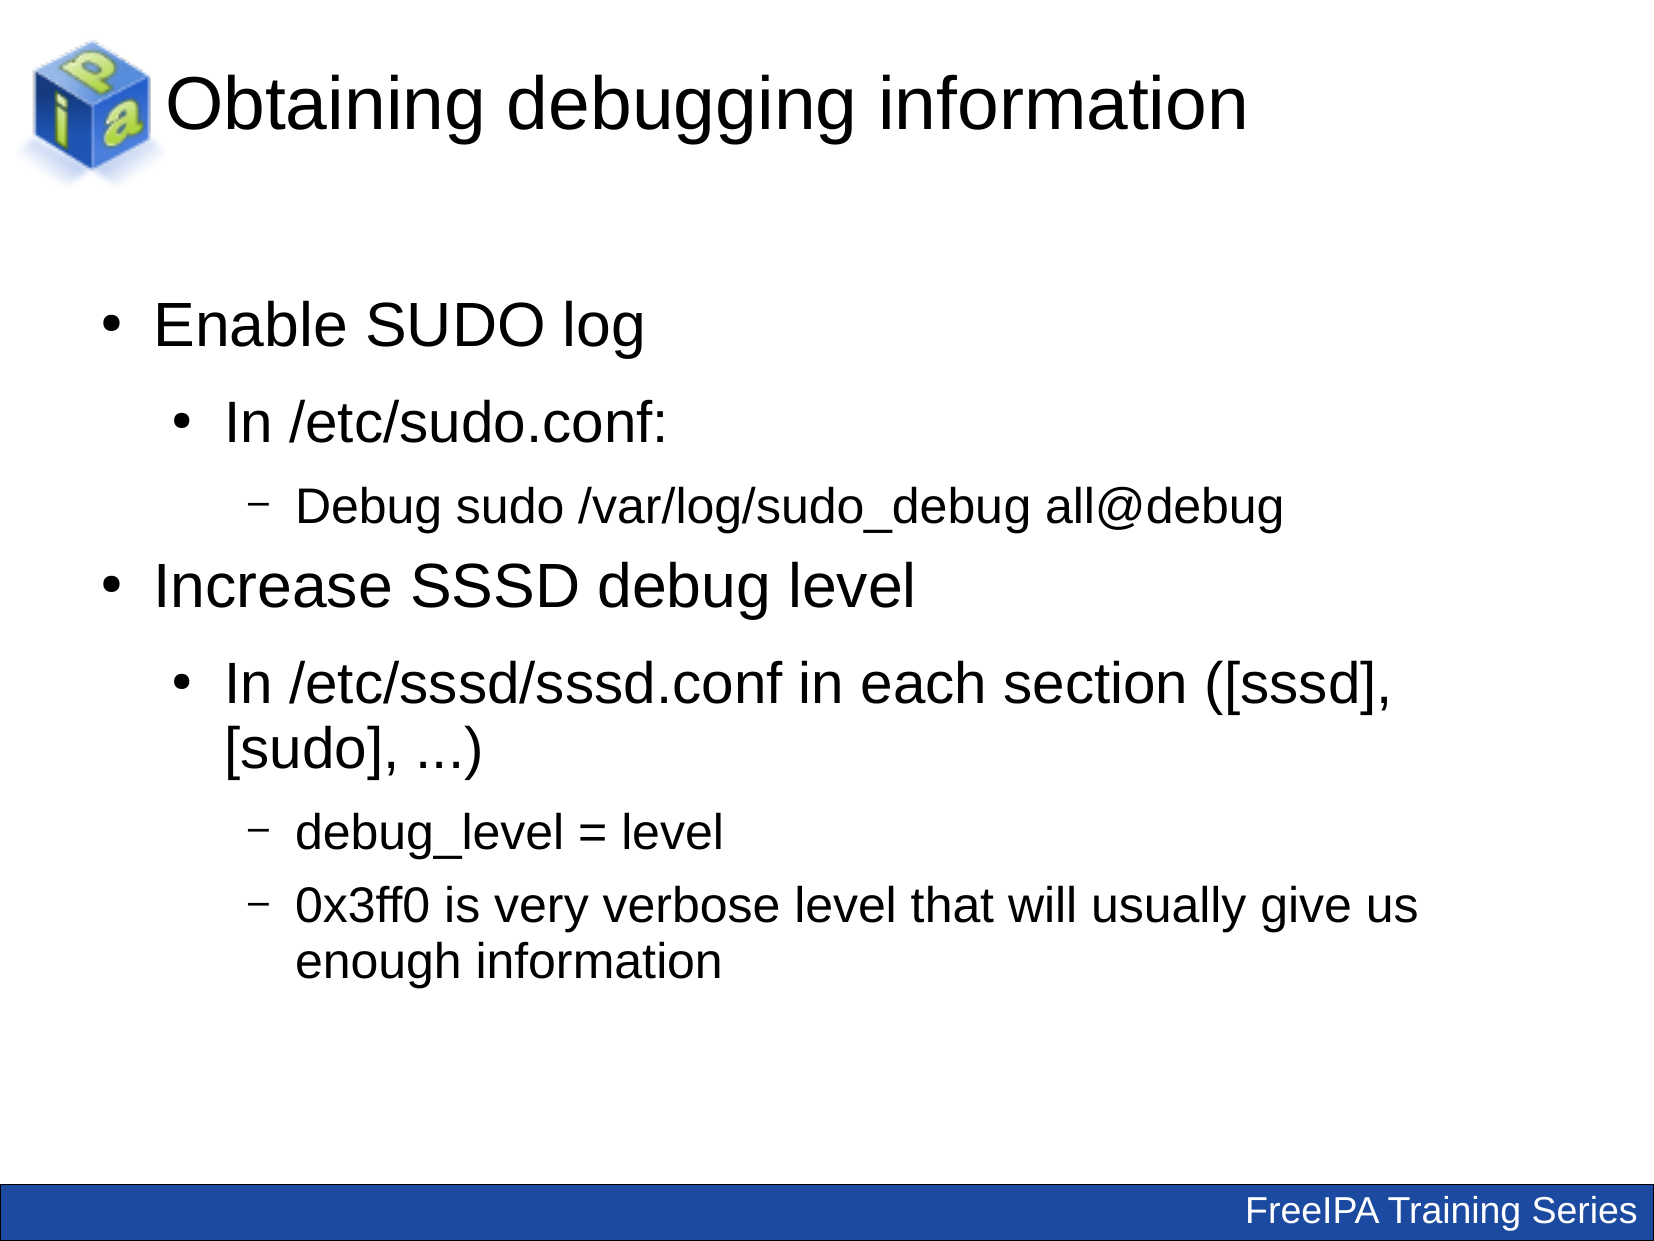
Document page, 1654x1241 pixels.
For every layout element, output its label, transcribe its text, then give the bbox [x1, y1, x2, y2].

title Obtaining debugging information [165, 0, 1654, 208]
list Enable SUDO log In /etc/sudo.conf: Debug sudo /var/log/sudo_debug all@debug Increase SSSD debug level In /etc/sssd/sssd.conf in each section ([sssd], [sudo], ...) debug_level = level 0x3ff0 is very verbose level that will usually give us enough information [82, 290, 1571, 1109]
picture [17, 34, 165, 193]
